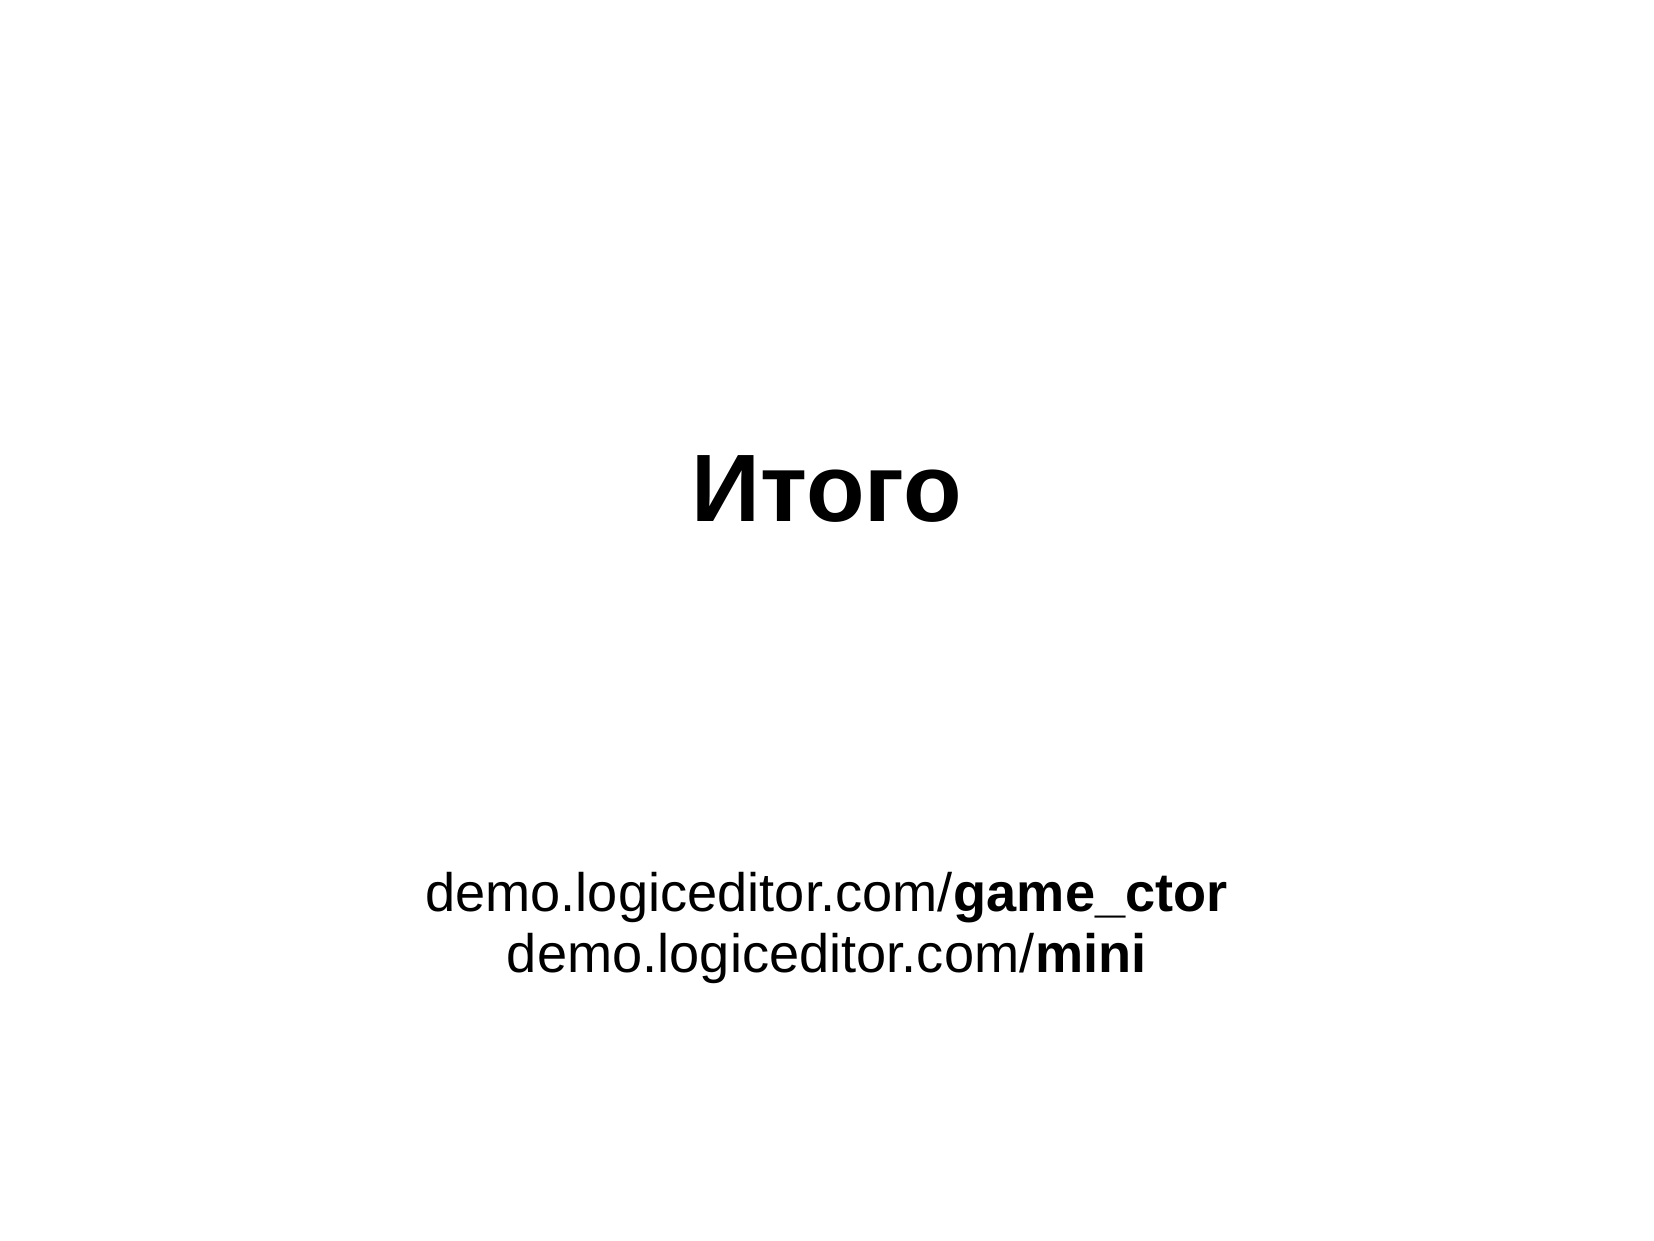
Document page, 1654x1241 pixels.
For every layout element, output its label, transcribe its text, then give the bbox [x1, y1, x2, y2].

subtitle Итого demo.logiceditor.com/game_ctor demo.logiceditor.com/mini [82, 49, 1571, 1109]
